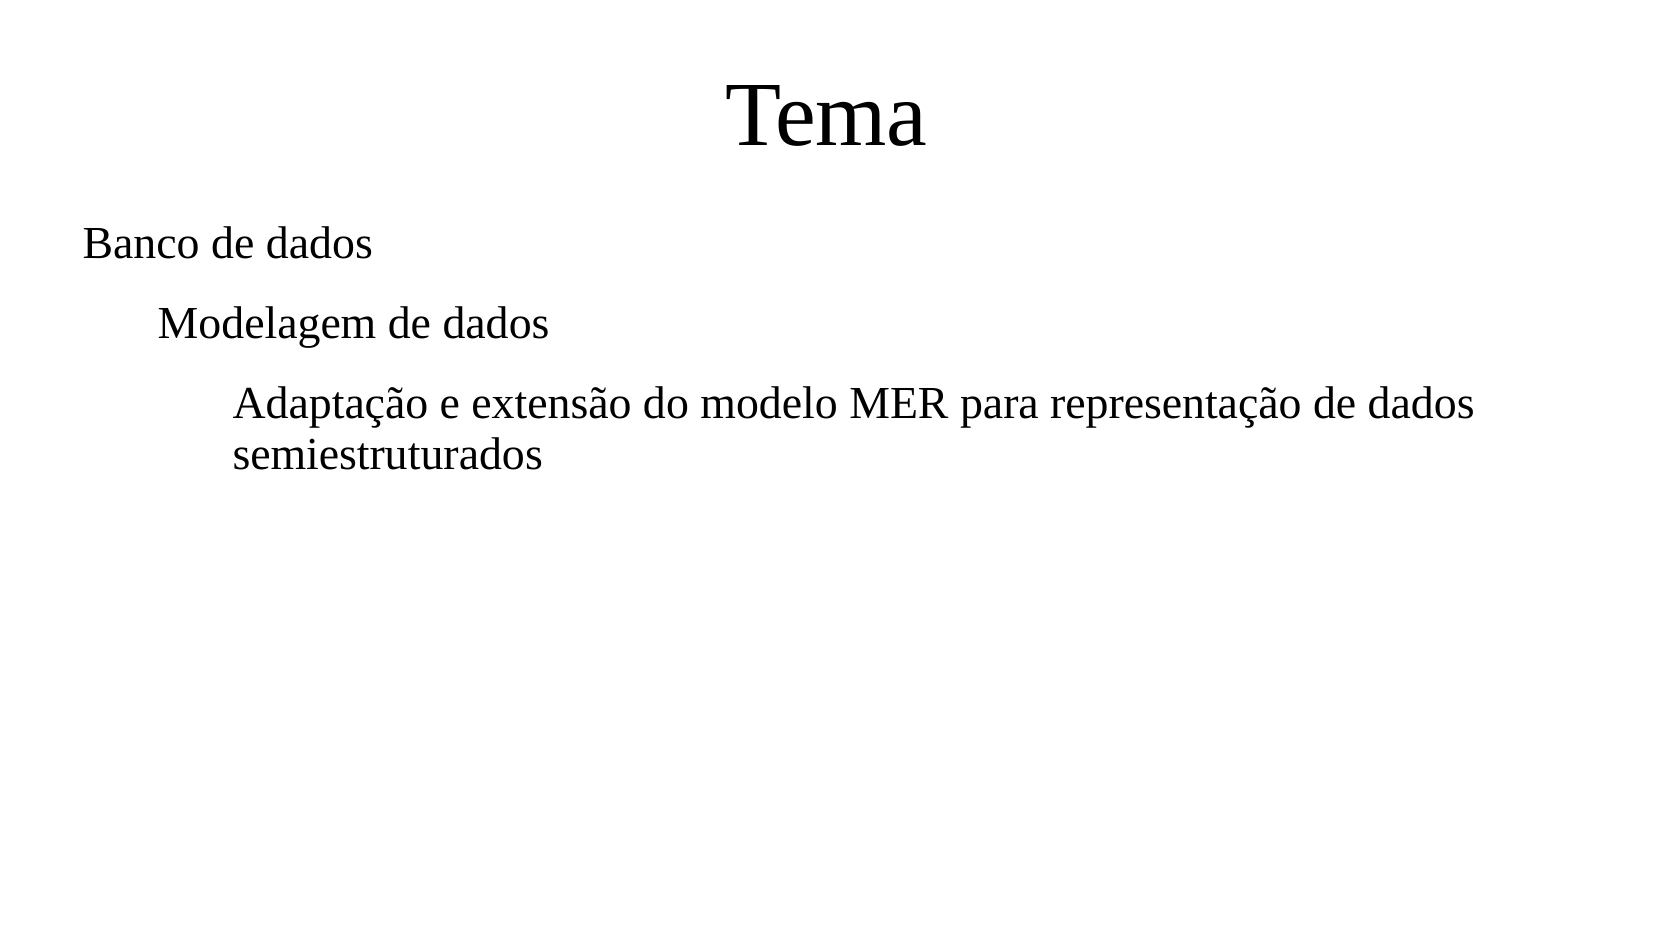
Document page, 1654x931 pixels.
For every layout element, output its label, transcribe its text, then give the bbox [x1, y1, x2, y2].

list Banco de dados Modelagem de dados Adaptação e extensão do modelo MER para representação de dados semiestruturados [82, 217, 1571, 758]
title Tema [82, 37, 1571, 193]
